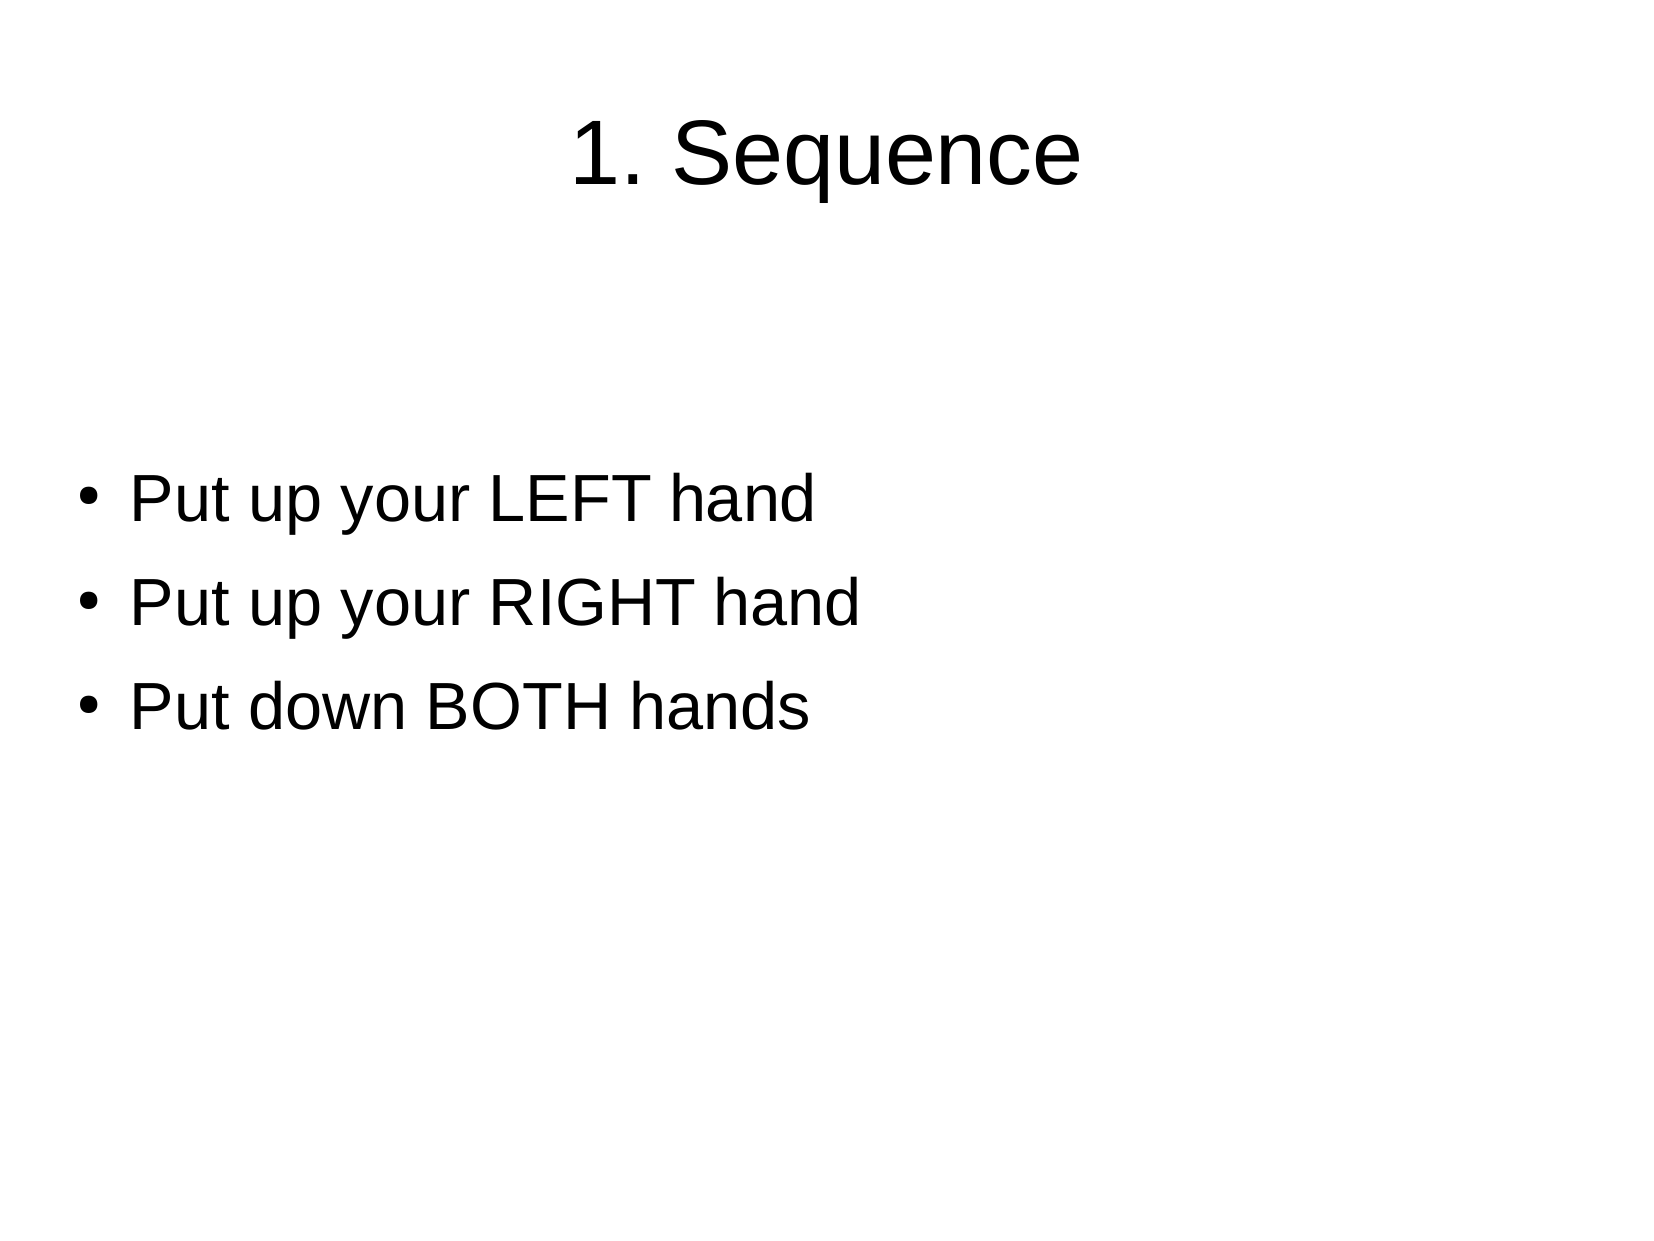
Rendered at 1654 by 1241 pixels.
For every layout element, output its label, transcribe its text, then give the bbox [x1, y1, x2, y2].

title 1. Sequence [82, 49, 1571, 257]
list Put up your LEFT hand Put up your RIGHT hand Put down BOTH hands [59, 460, 1515, 1180]
